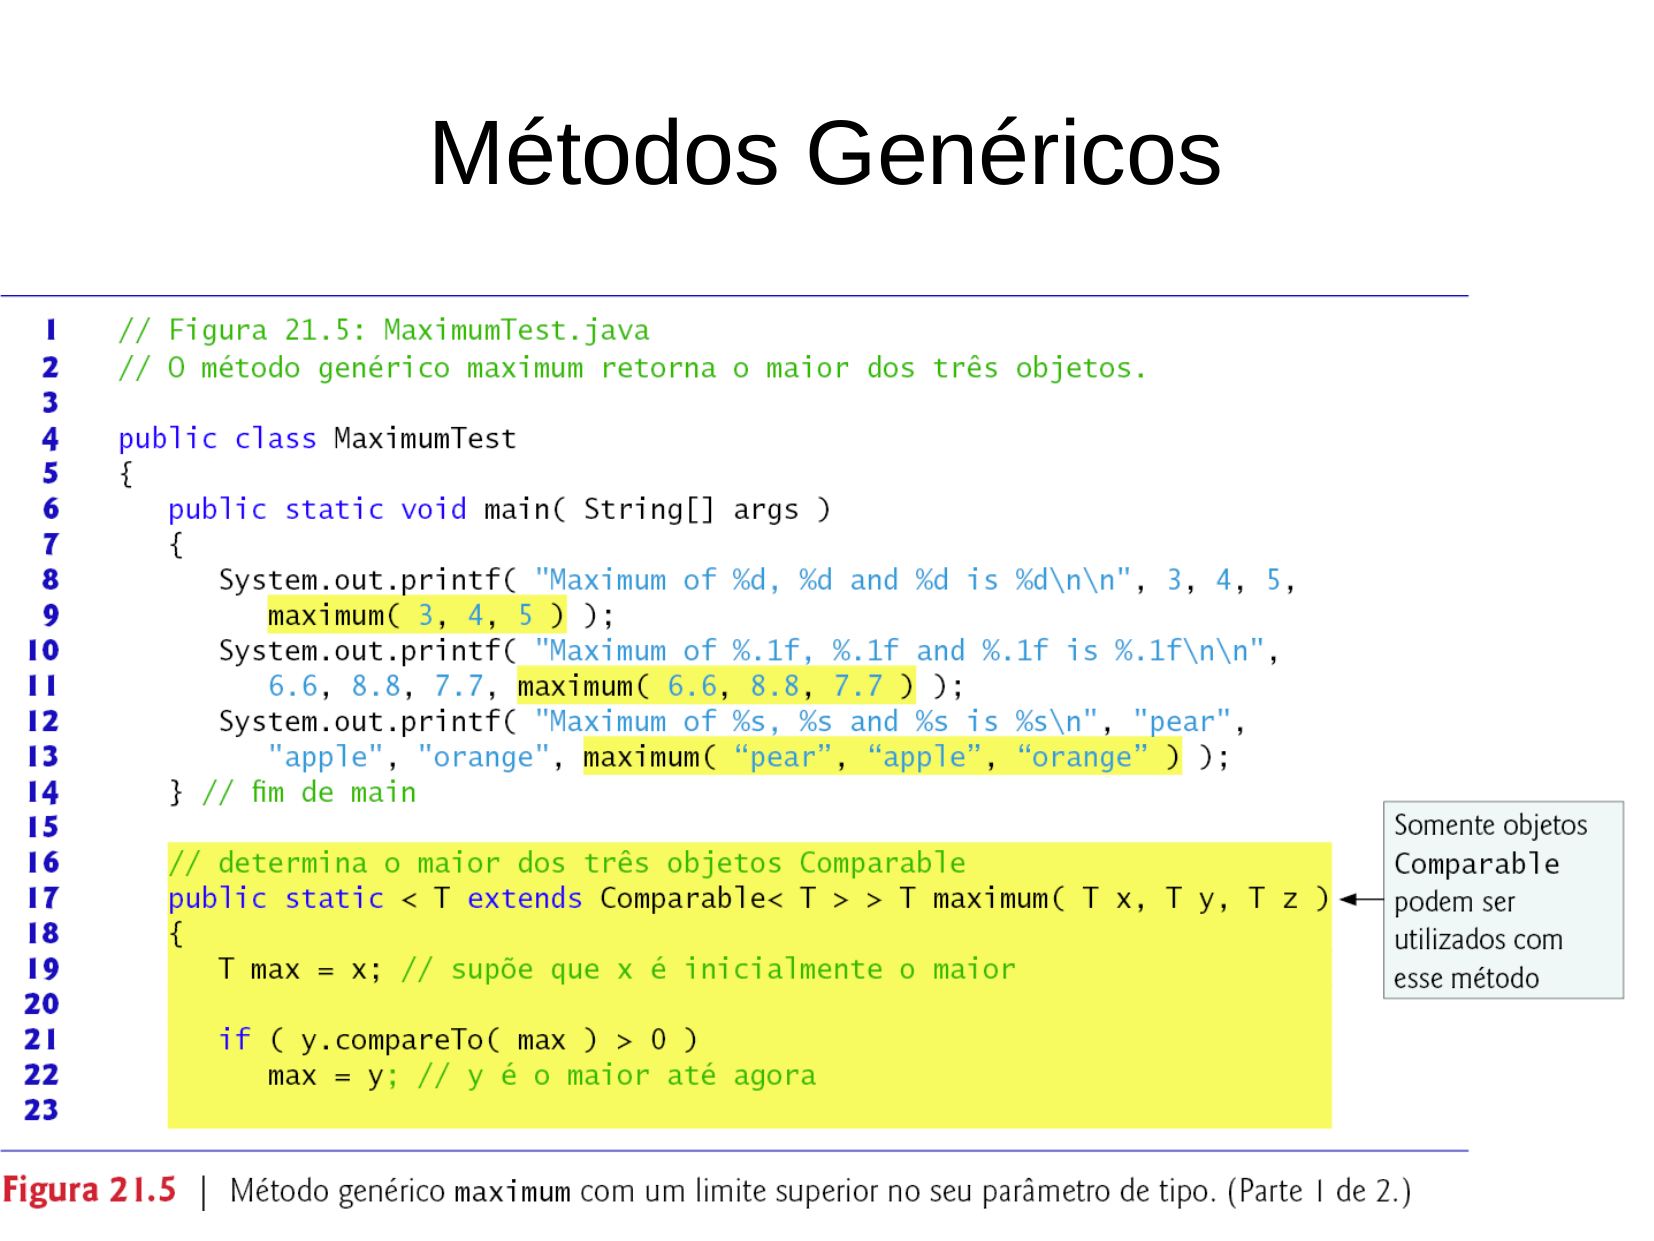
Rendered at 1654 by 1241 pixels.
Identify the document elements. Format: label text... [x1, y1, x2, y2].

title Métodos Genéricos [82, 49, 1571, 257]
picture [0, 295, 1625, 1211]
